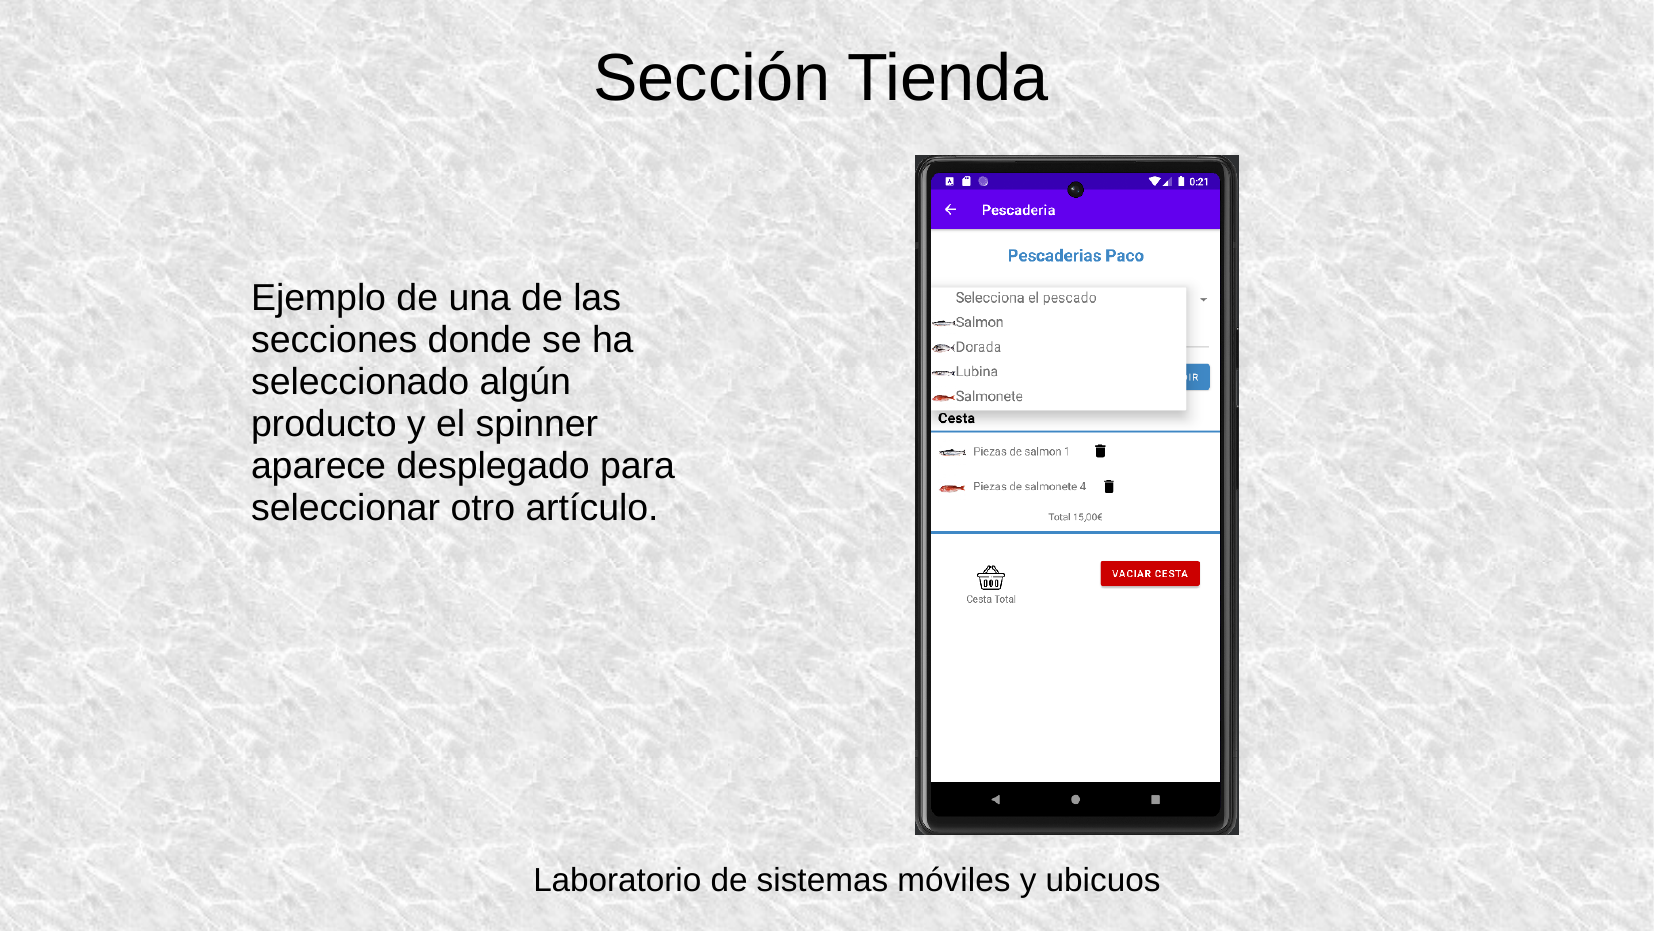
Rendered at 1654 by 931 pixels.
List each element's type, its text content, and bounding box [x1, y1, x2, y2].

picture [0, 0, 1654, 931]
text_box Ejemplo de una de las secciones donde se ha seleccionado algún producto y el spinner aparece desplegado para seleccionar otro artículo. [236, 269, 739, 537]
text_box Laboratorio de sistemas móviles y ubicuos [59, 854, 1565, 931]
title Sección Tienda [76, 0, 1565, 156]
